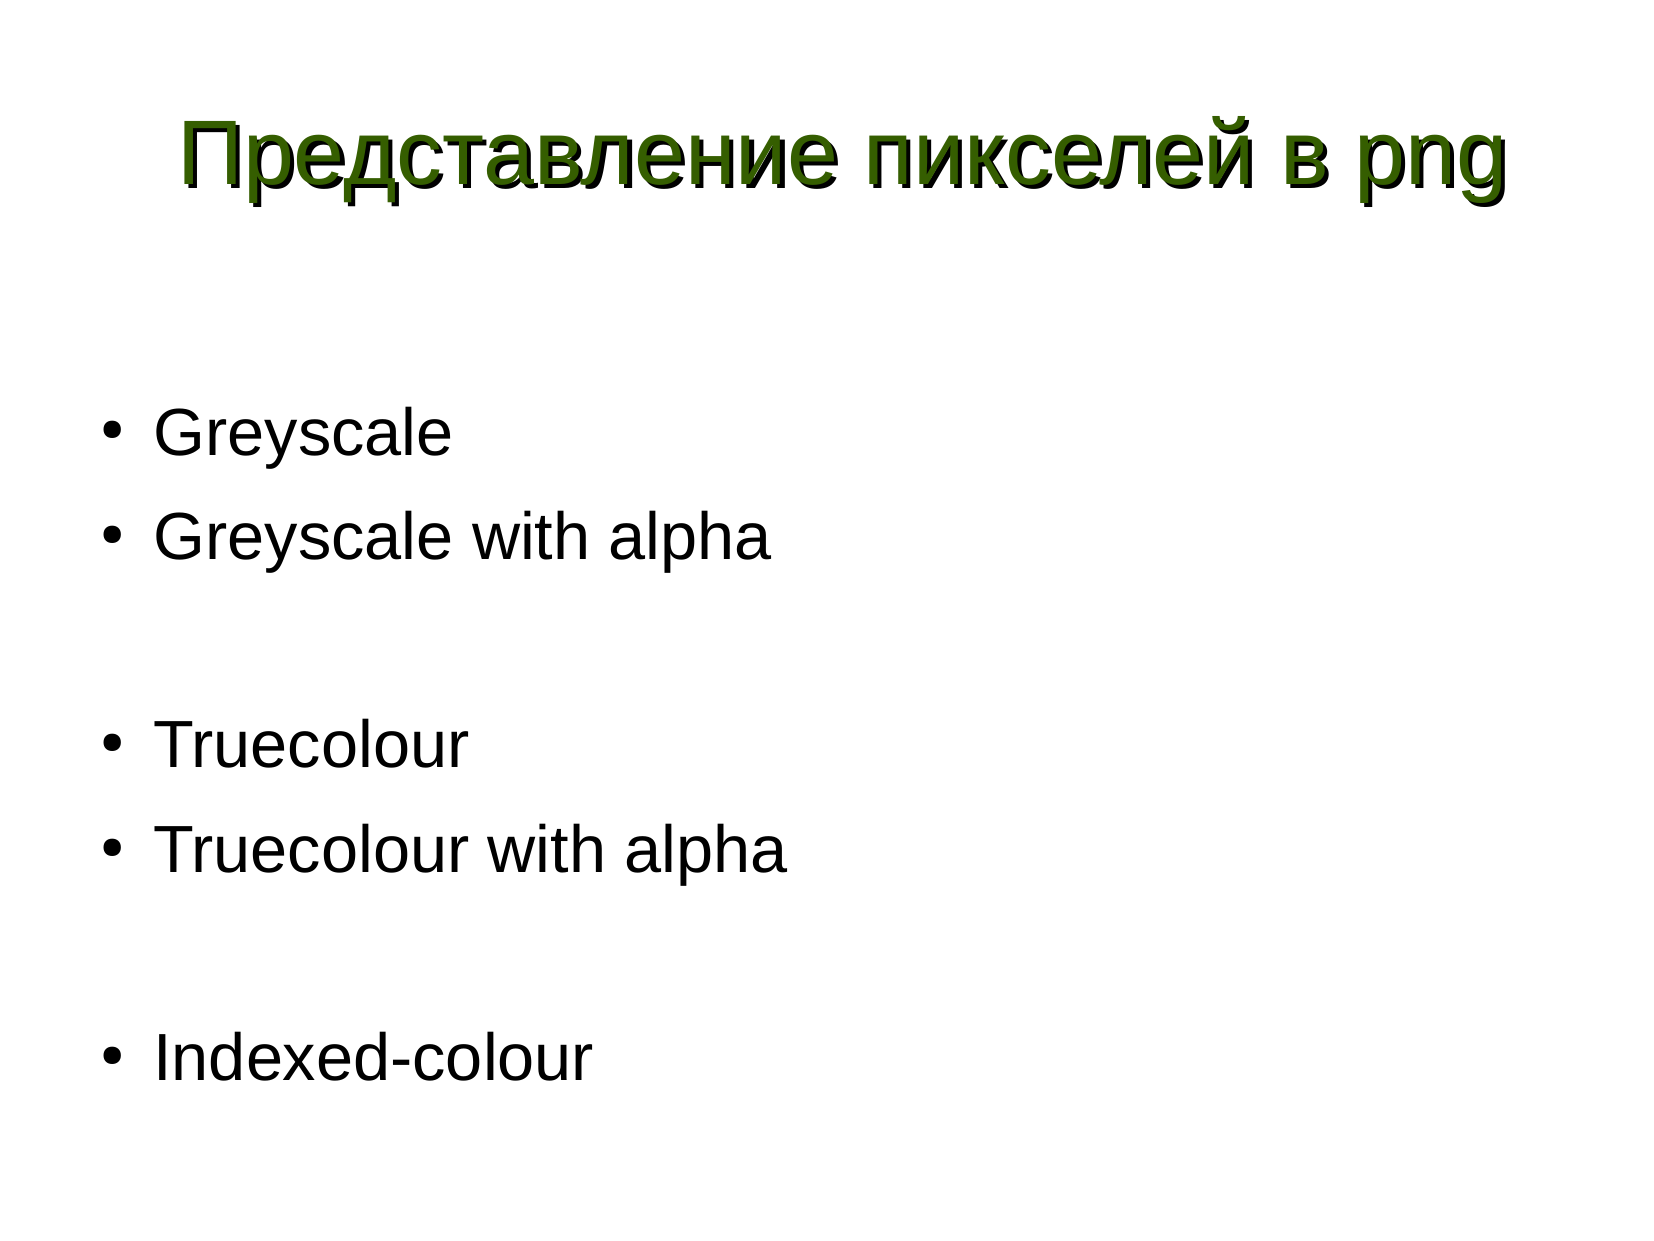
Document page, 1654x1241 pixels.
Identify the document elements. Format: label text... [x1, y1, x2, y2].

title Представление пикселей в png [82, 49, 1571, 257]
list Greyscale Greyscale with alpha Truecolour Truecolour with alpha Indexed-colour [82, 290, 1571, 1109]
